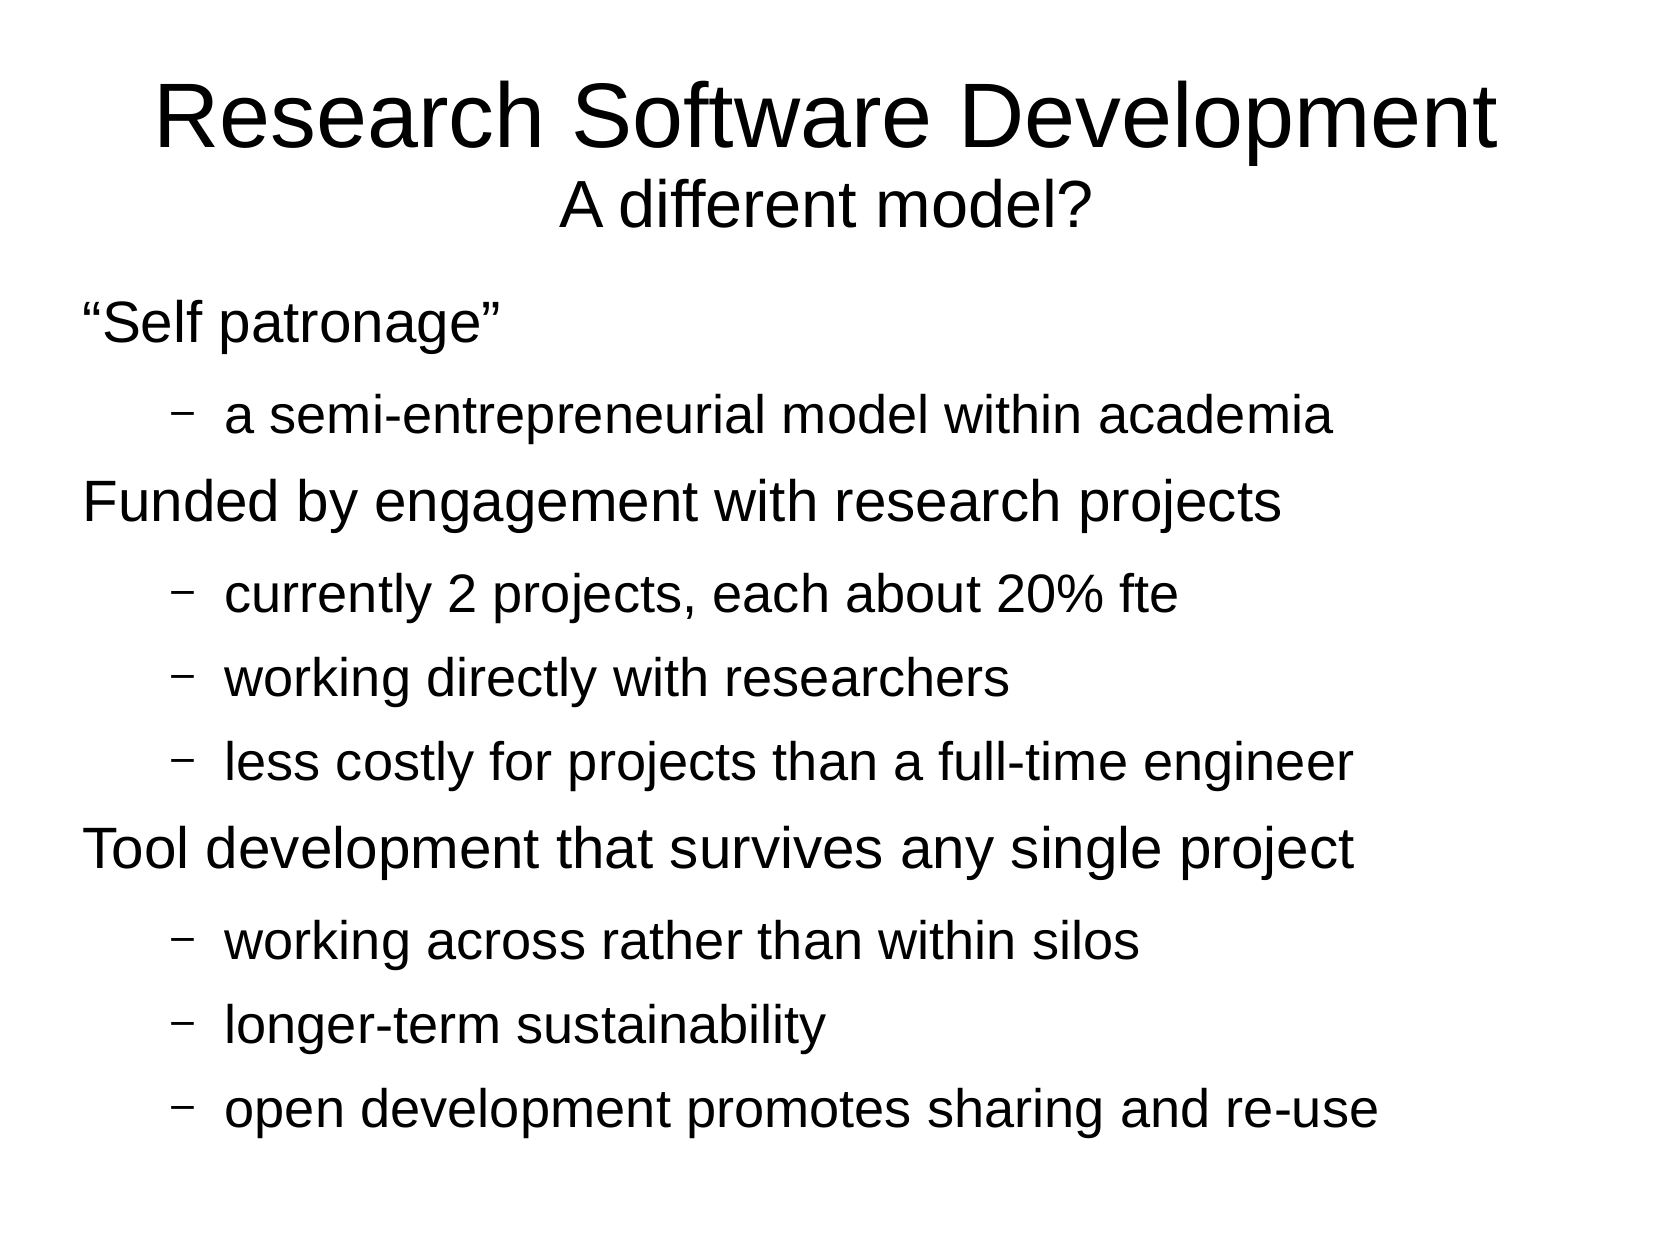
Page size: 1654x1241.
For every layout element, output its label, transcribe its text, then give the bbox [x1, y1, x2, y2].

list “Self patronage” a semi-entrepreneurial model within academia Funded by engagement with research projects currently 2 projects, each about 20% fte working directly with researchers less costly for projects than a full-time engineer Tool development that survives any single project working across rather than within silos longer-term sustainability open development promotes sharing and re-use [82, 290, 1571, 1010]
title Research Software Development A different model? [82, 49, 1571, 257]
